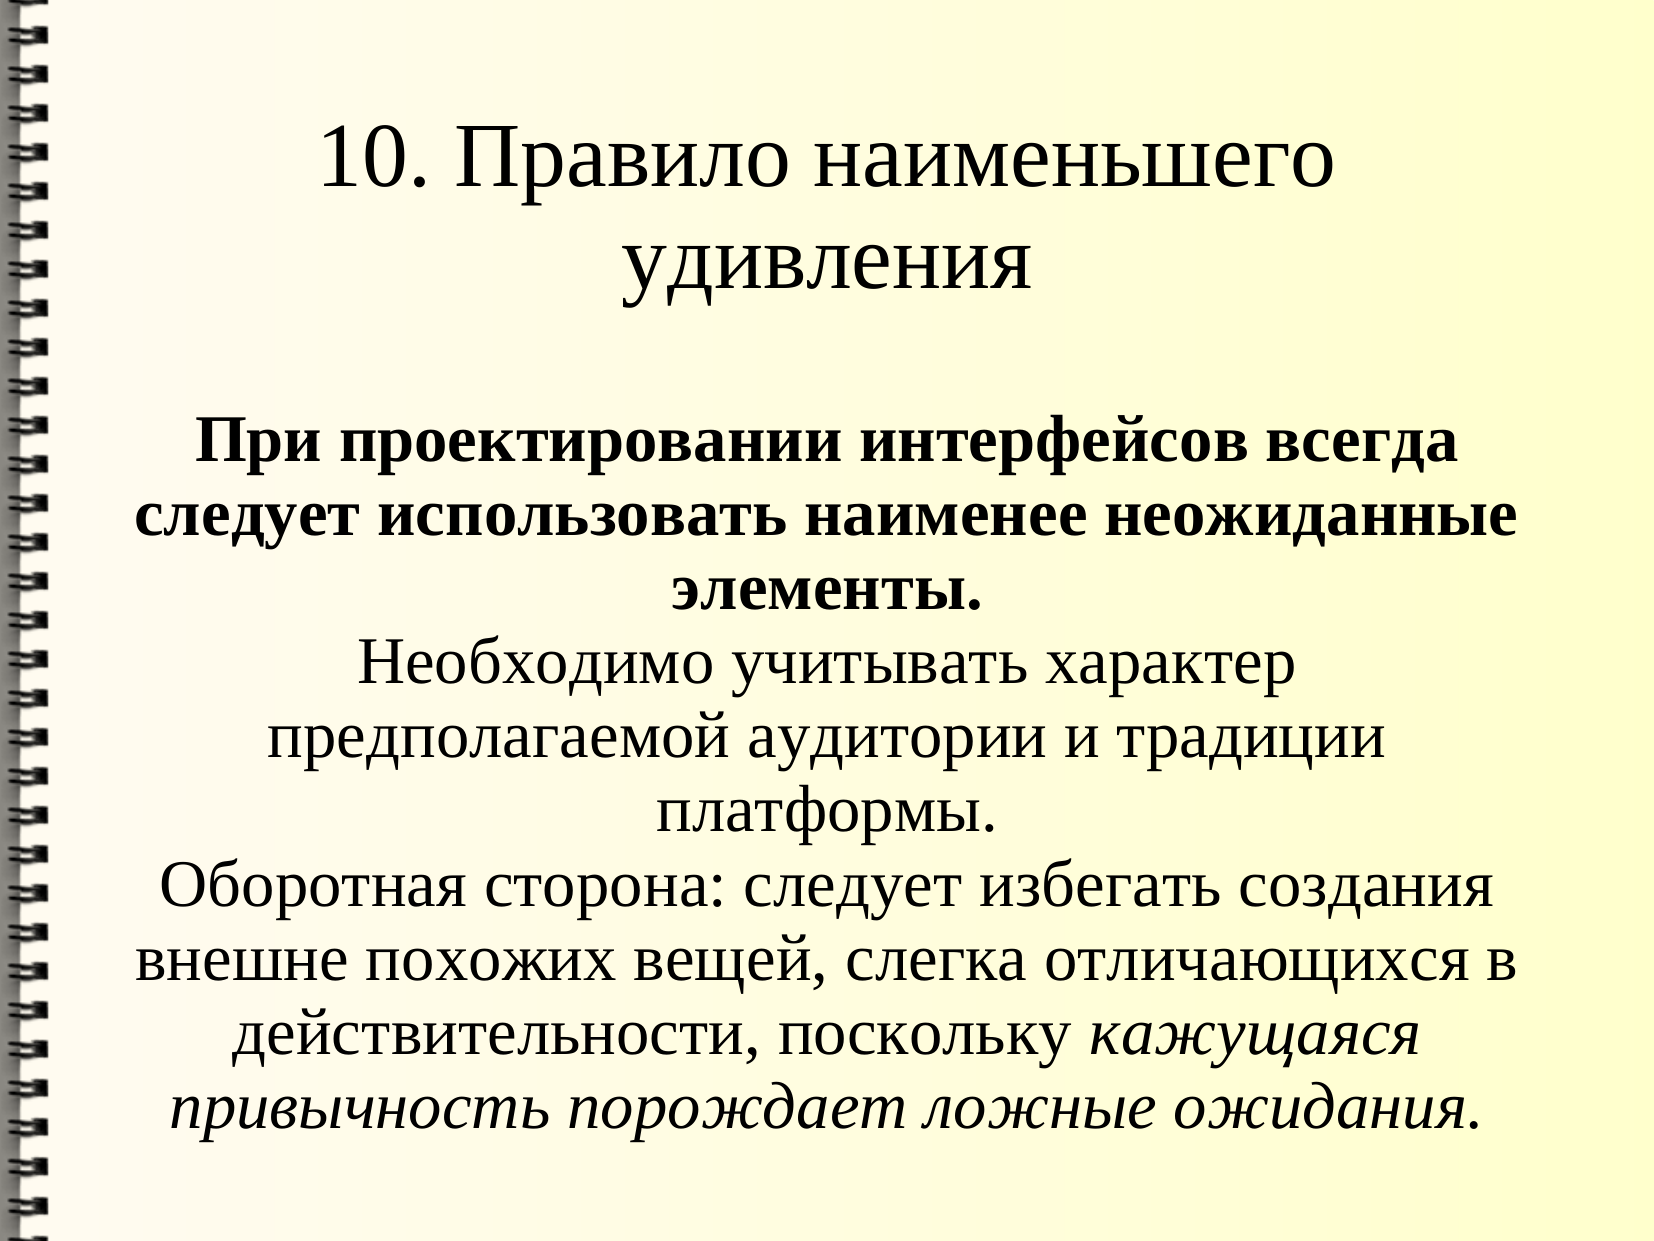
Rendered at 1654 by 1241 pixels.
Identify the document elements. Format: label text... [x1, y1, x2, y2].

title 10. Правило наименьшего удивления [121, 102, 1534, 311]
subtitle При проектировании интерфейсов всегда следует использовать наименее неожиданные элементы. Необходимо учитывать характер предполагаемой аудитории и традиции платформы. Оборотная сторона: следует избегать создания внешне похожих вещей, слегка отличающихся в действительности, поскольку кажущаяся привычность порождает ложные ожидания. [121, 344, 1534, 1200]
picture [0, 0, 1654, 1241]
